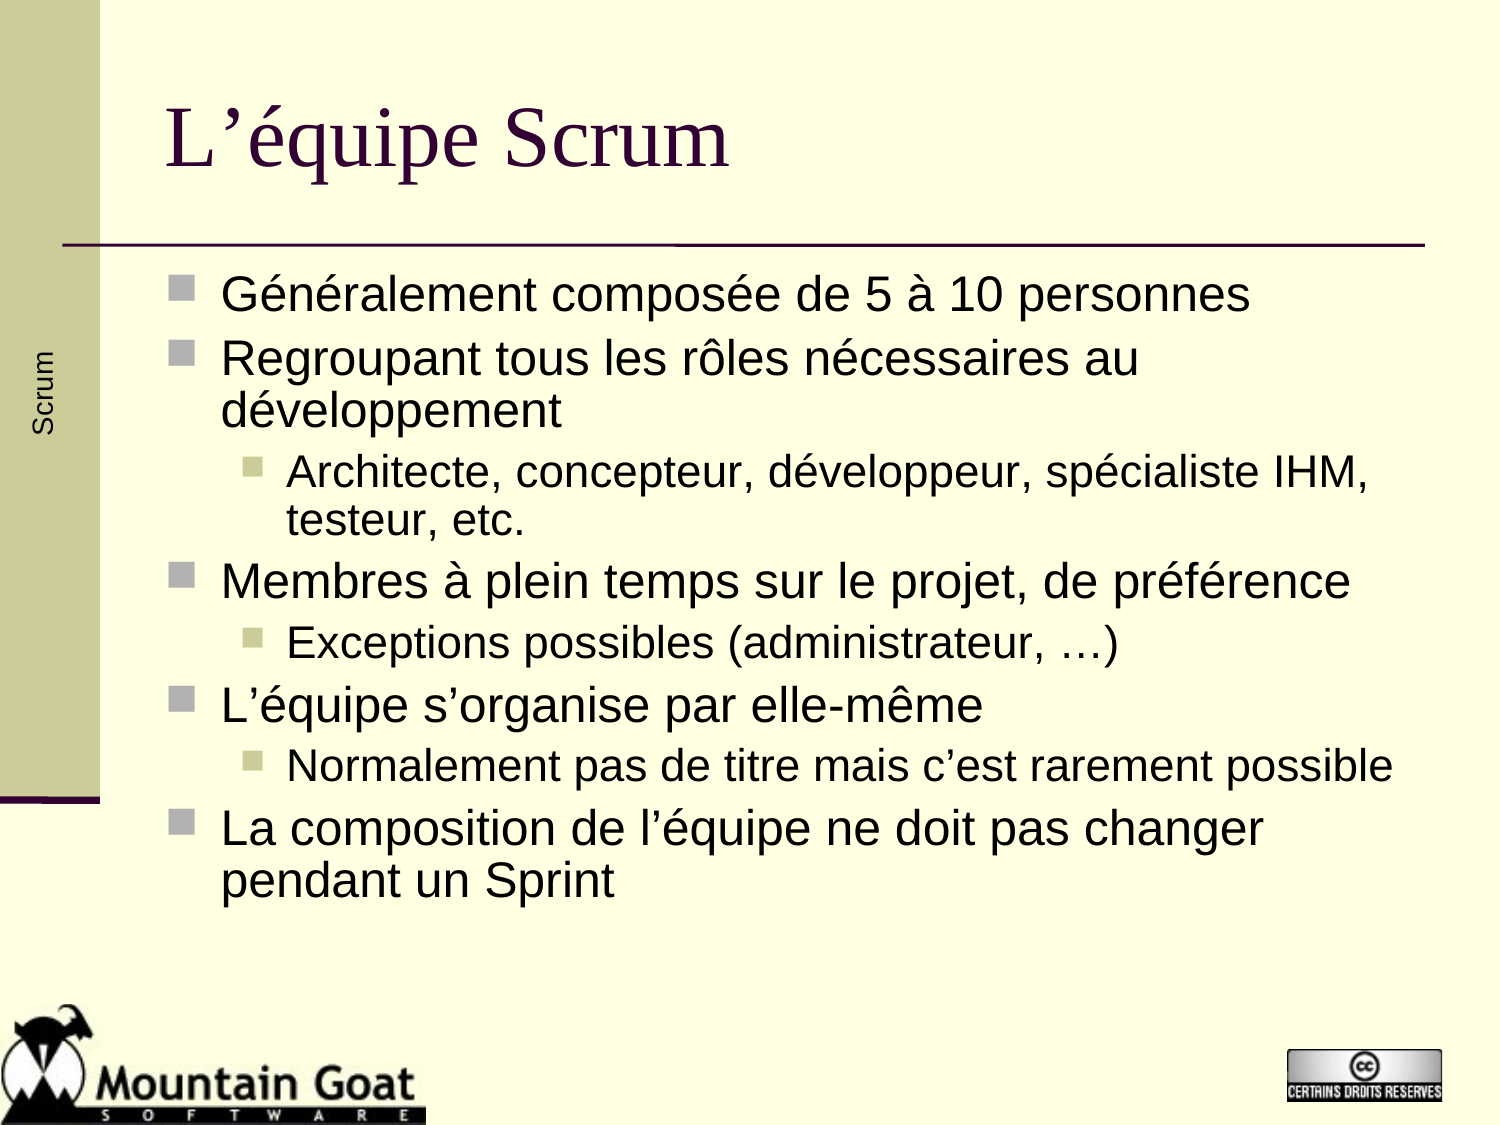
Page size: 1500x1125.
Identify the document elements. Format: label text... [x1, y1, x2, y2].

picture [1287, 1049, 1443, 1102]
list Généralement composée de 5 à 10 personnes Regroupant tous les rôles nécessaires au développement Architecte, concepteur, développeur, spécialiste IHM, testeur, etc. Membres à plein temps sur le projet, de préférence Exceptions possibles (administrateur, …) L’équipe s’organise par elle-même Normalement pas de titre mais c’est rarement possible La composition de l’équipe ne doit pas changer pendant un Sprint [149, 262, 1450, 957]
text_box Scrum [0, 0, 88, 788]
title L’équipe Scrum [150, 81, 1426, 197]
picture [0, 1004, 426, 1125]
